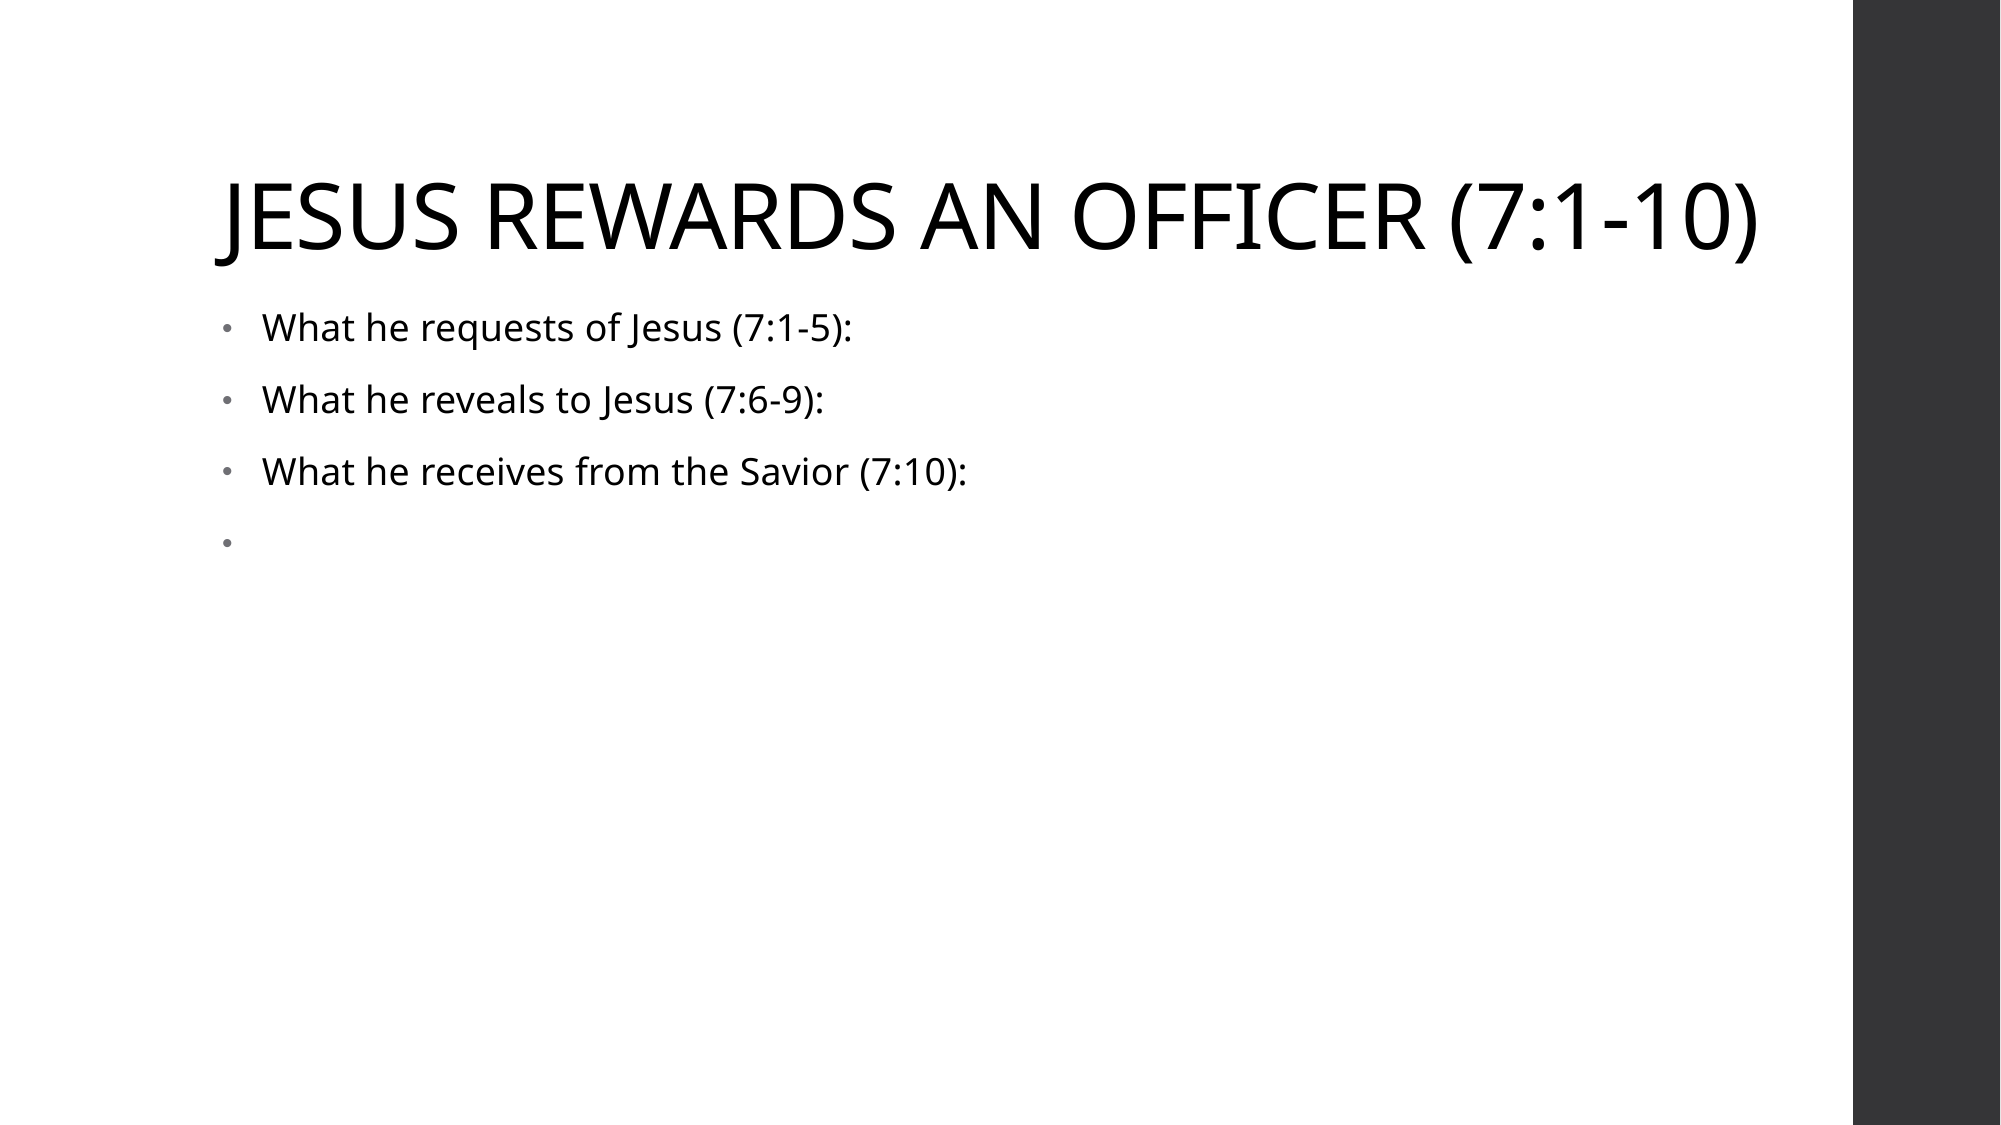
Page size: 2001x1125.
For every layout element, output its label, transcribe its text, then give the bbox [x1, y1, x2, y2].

list What he requests of Jesus (7:1-5): What he reveals to Jesus (7:6-9): What he receives from the Savior (7:10): [206, 299, 1617, 1014]
title JESUS REWARDS AN OFFICER (7:1-10) [206, 60, 1797, 278]
